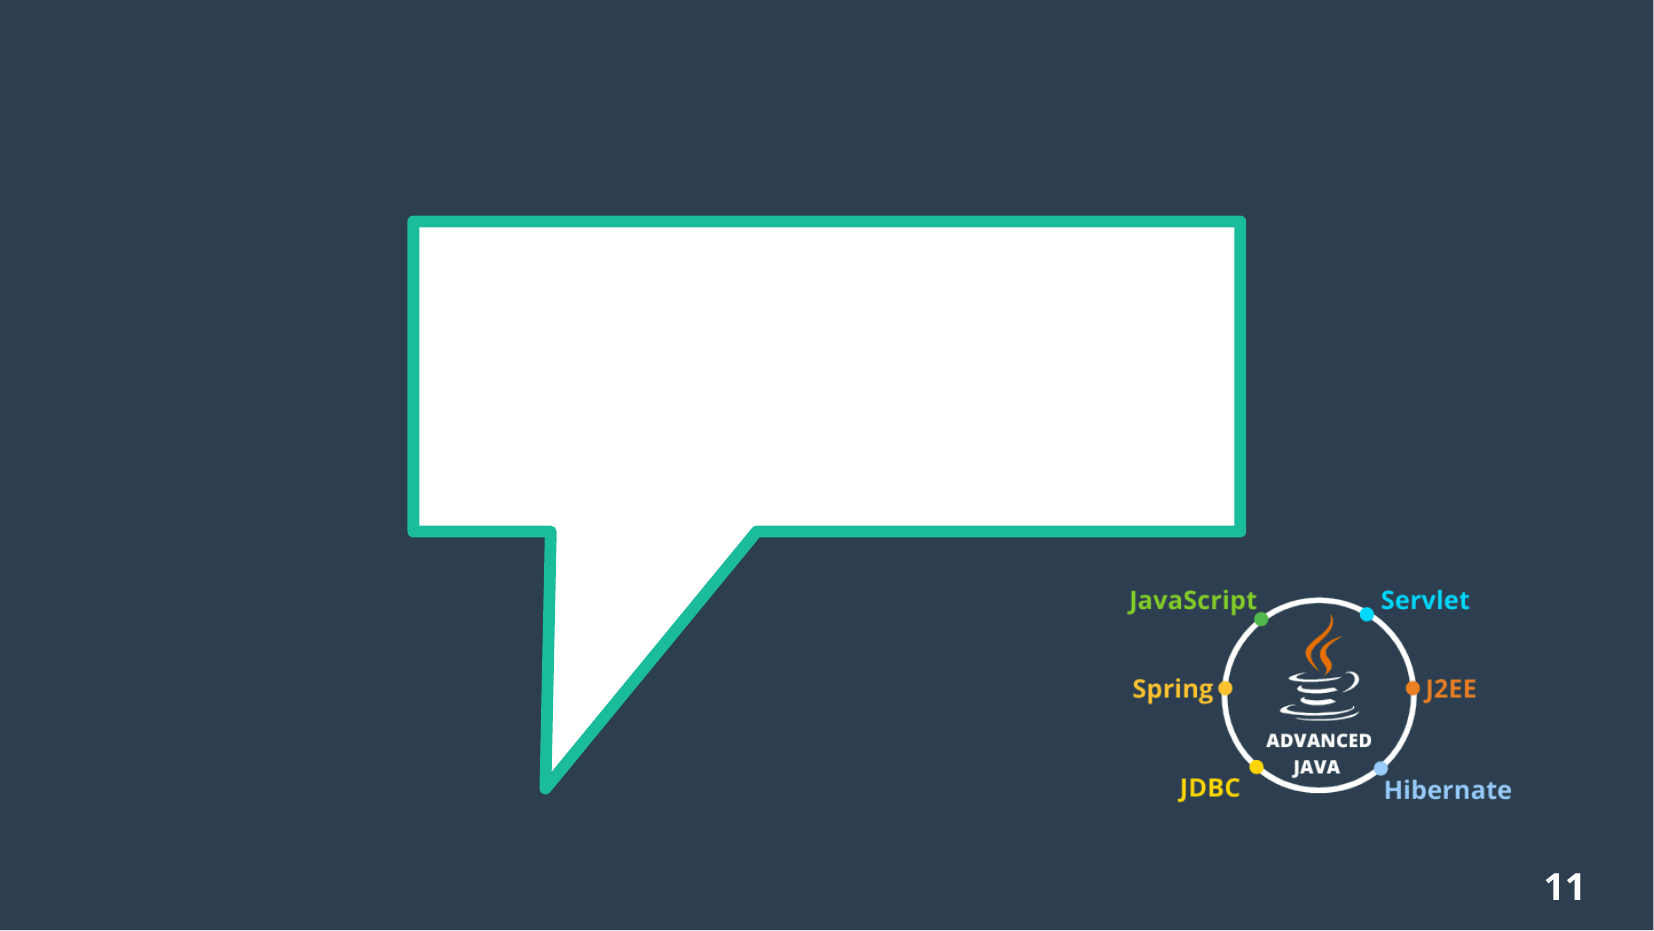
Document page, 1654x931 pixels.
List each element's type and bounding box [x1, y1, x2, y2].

picture [1125, 562, 1526, 829]
